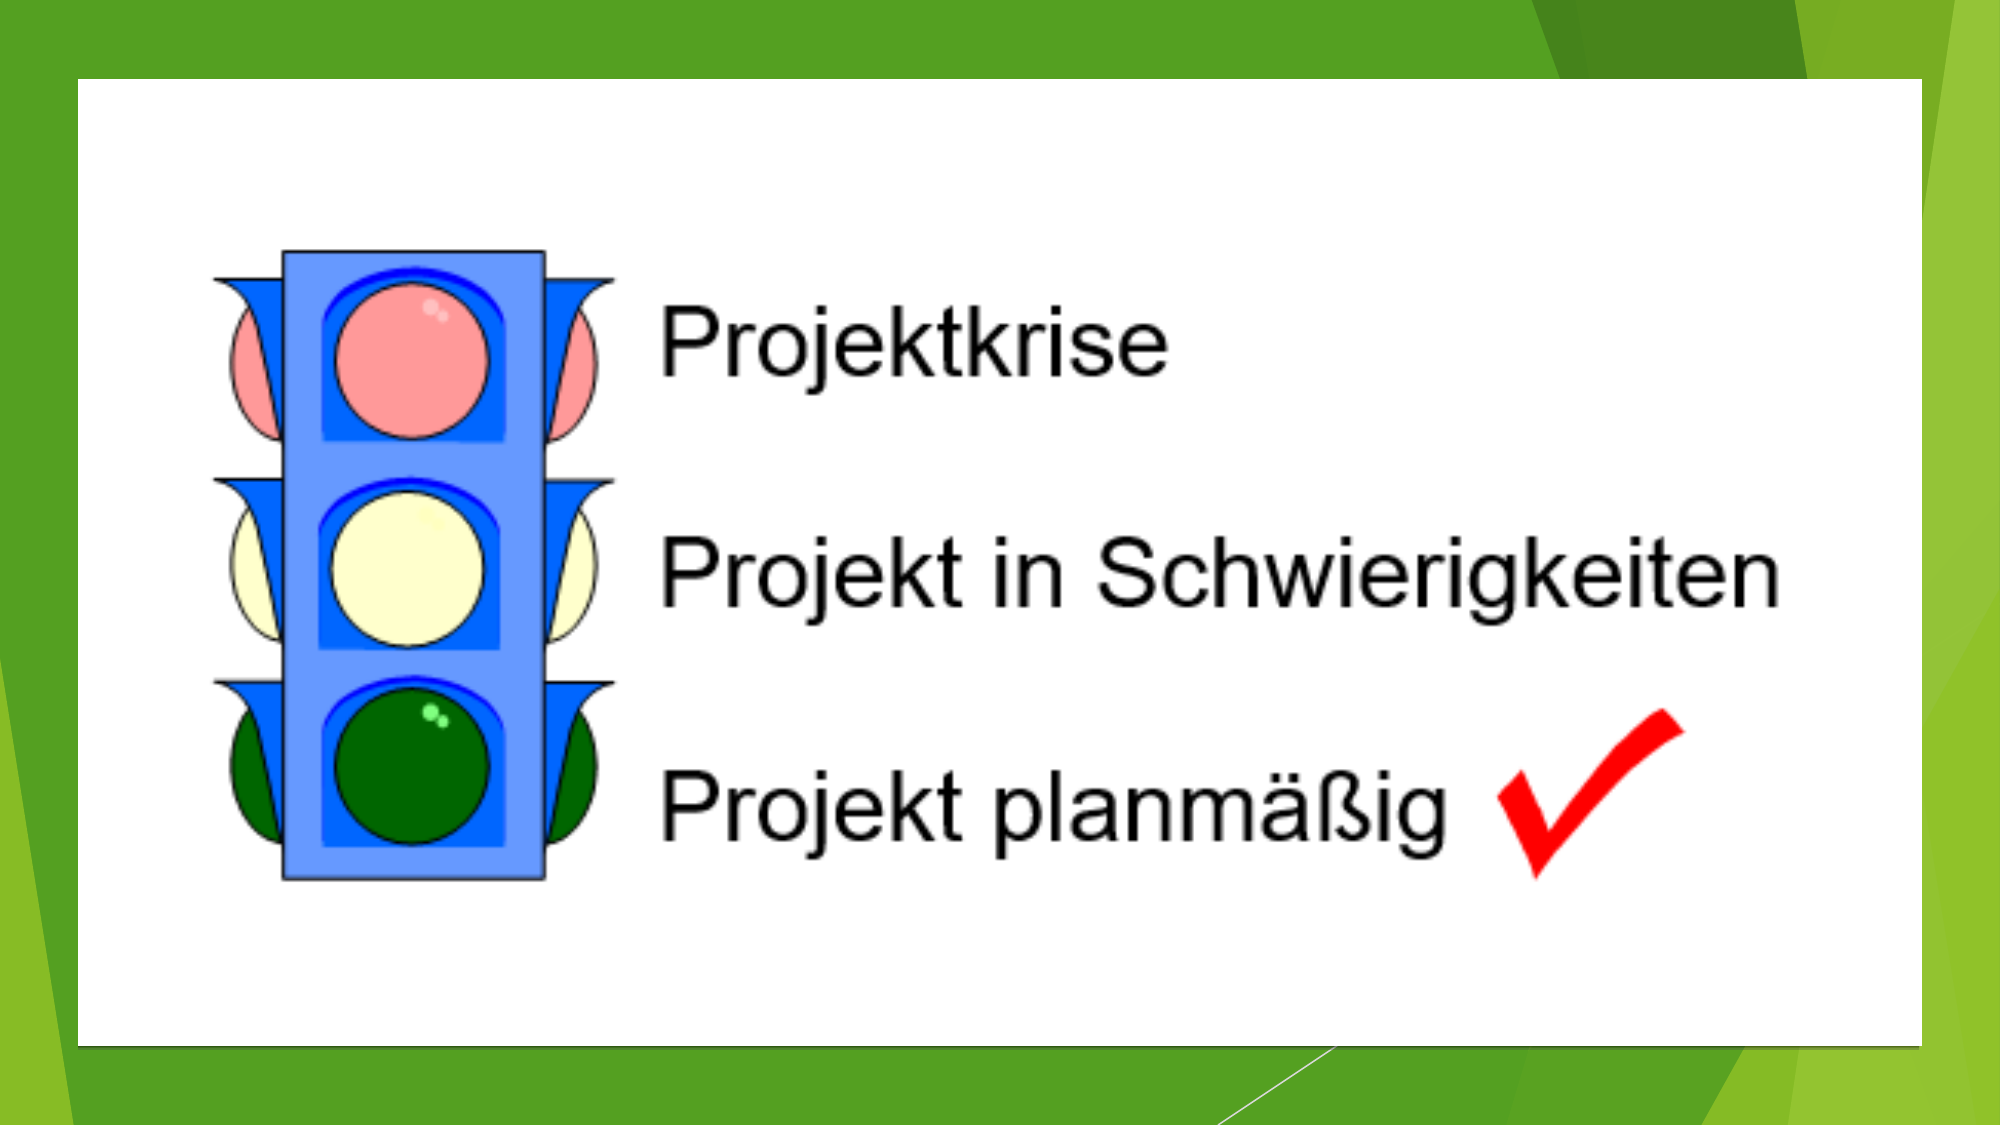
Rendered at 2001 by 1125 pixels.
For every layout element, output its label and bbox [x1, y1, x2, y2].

picture [184, 205, 1816, 919]
text_box [0, 0, 2000, 1125]
